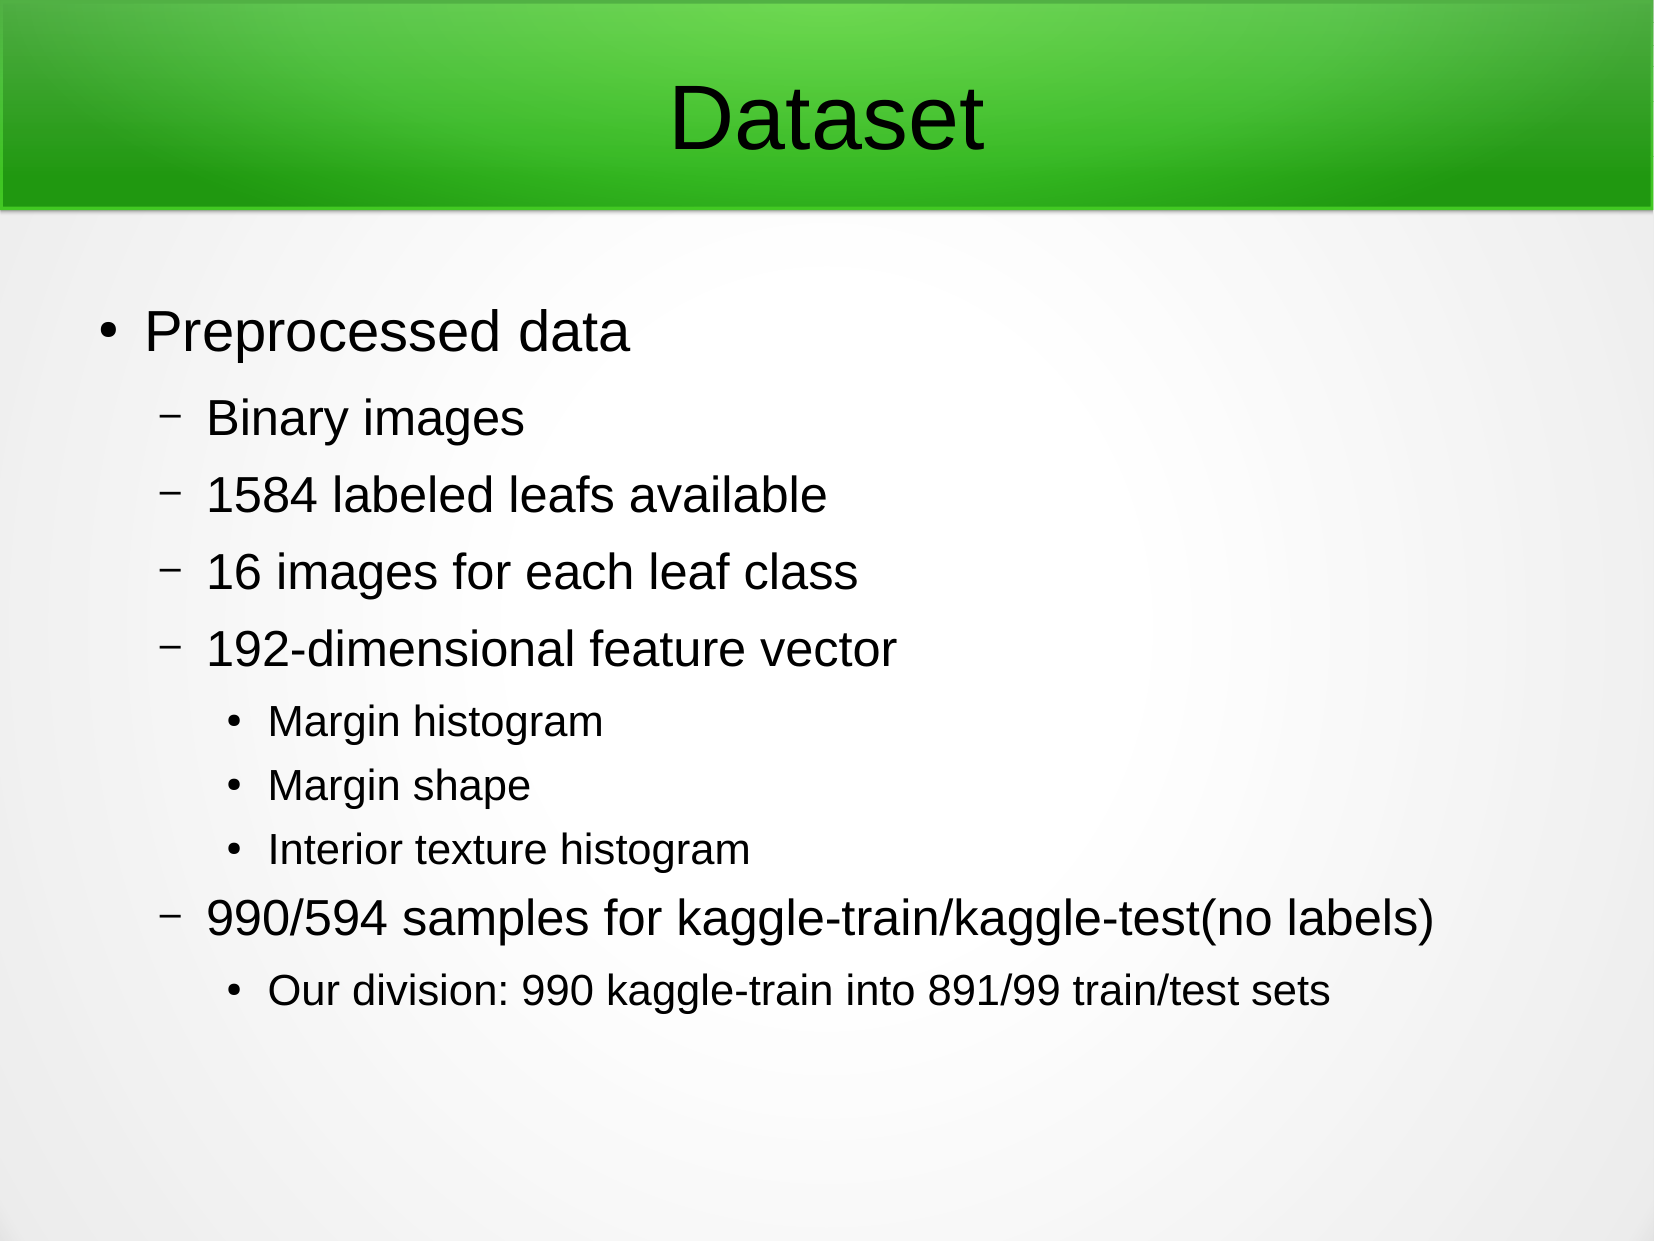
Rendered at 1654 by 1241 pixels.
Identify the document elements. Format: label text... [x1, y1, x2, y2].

list Preprocessed data Binary images 1584 labeled leafs available 16 images for each leaf class 192-dimensional feature vector Margin histogram Margin shape Interior texture histogram 990/594 samples for kaggle-train/kaggle-test(no labels) Our division: 990 kaggle-train into 891/99 train/test sets [82, 299, 1571, 1019]
title Dataset [82, 47, 1571, 189]
